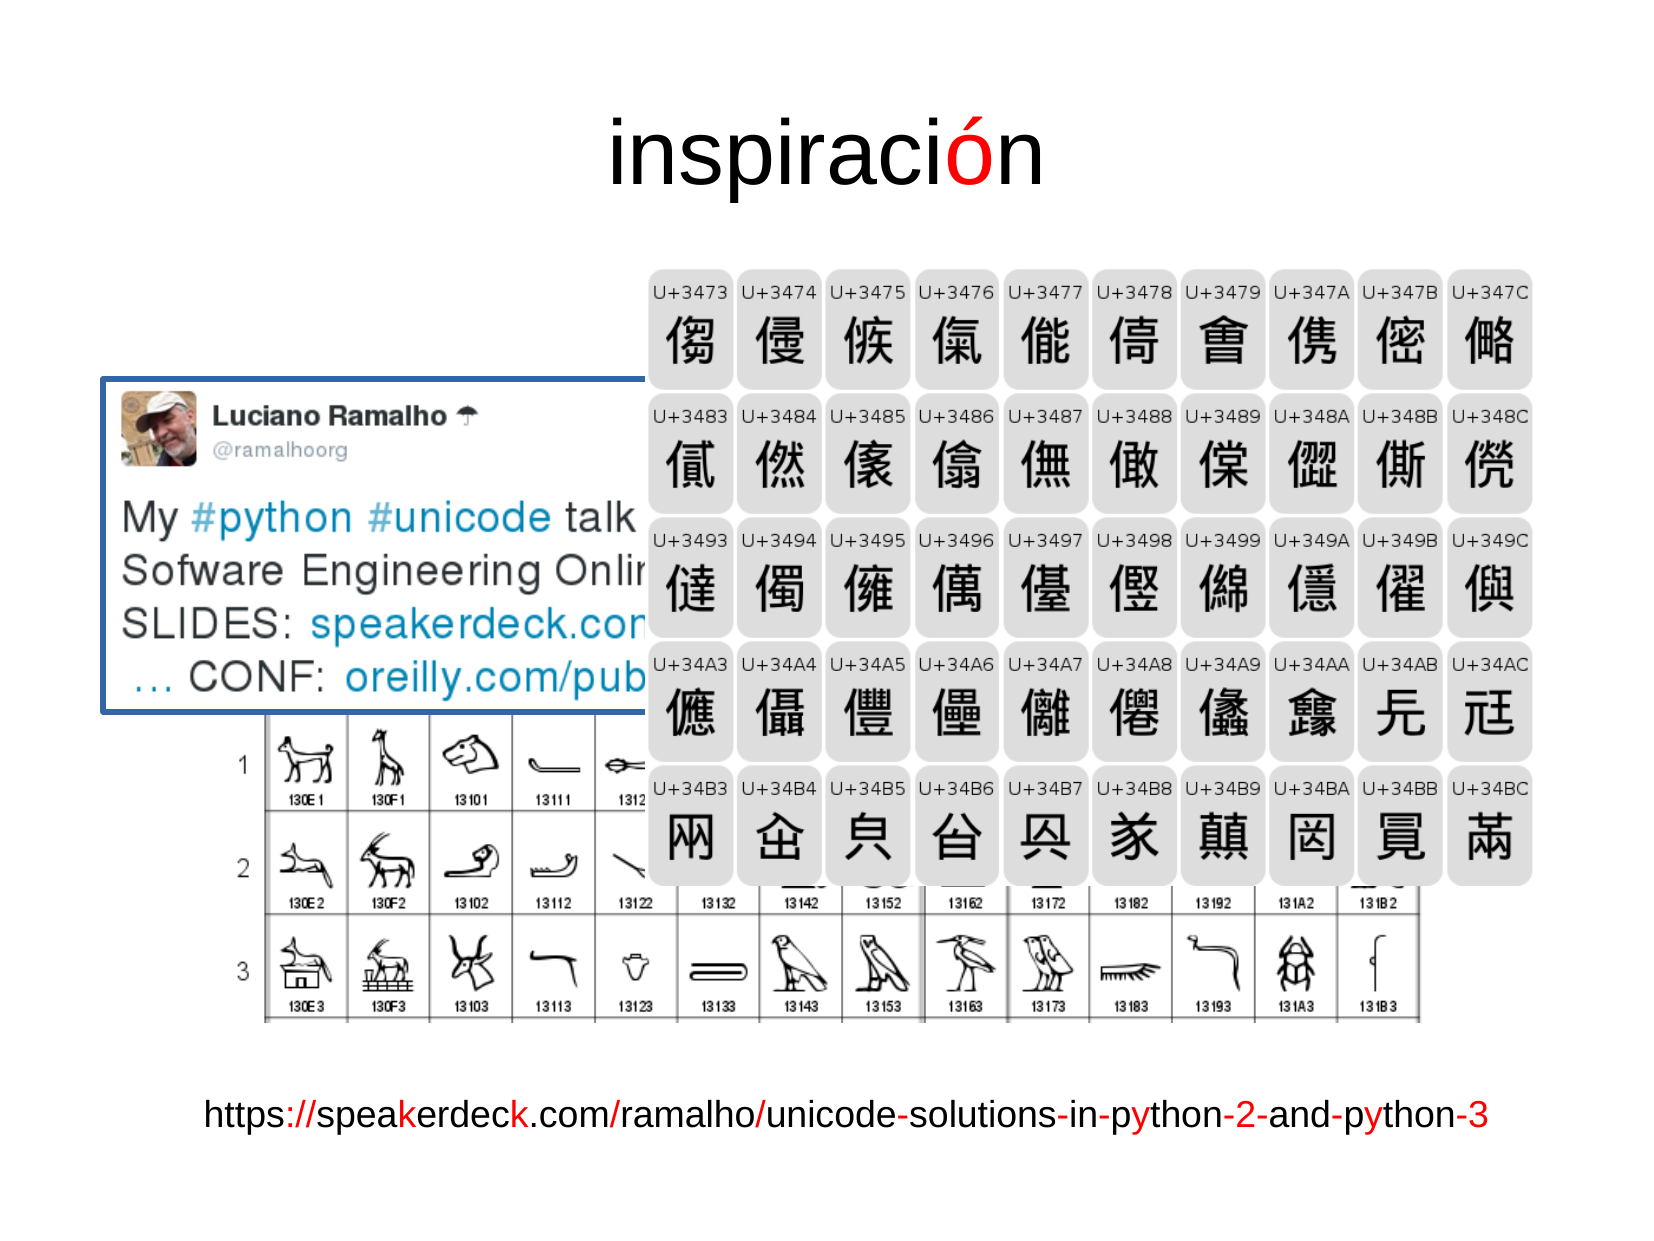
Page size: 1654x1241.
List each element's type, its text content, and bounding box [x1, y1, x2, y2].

text_box https://speakerdeck.com/ramalho/unicode-solutions-in-python-2-and-python-3 [188, 1086, 1503, 1144]
title inspiración [82, 49, 1571, 257]
picture [106, 267, 1536, 1023]
